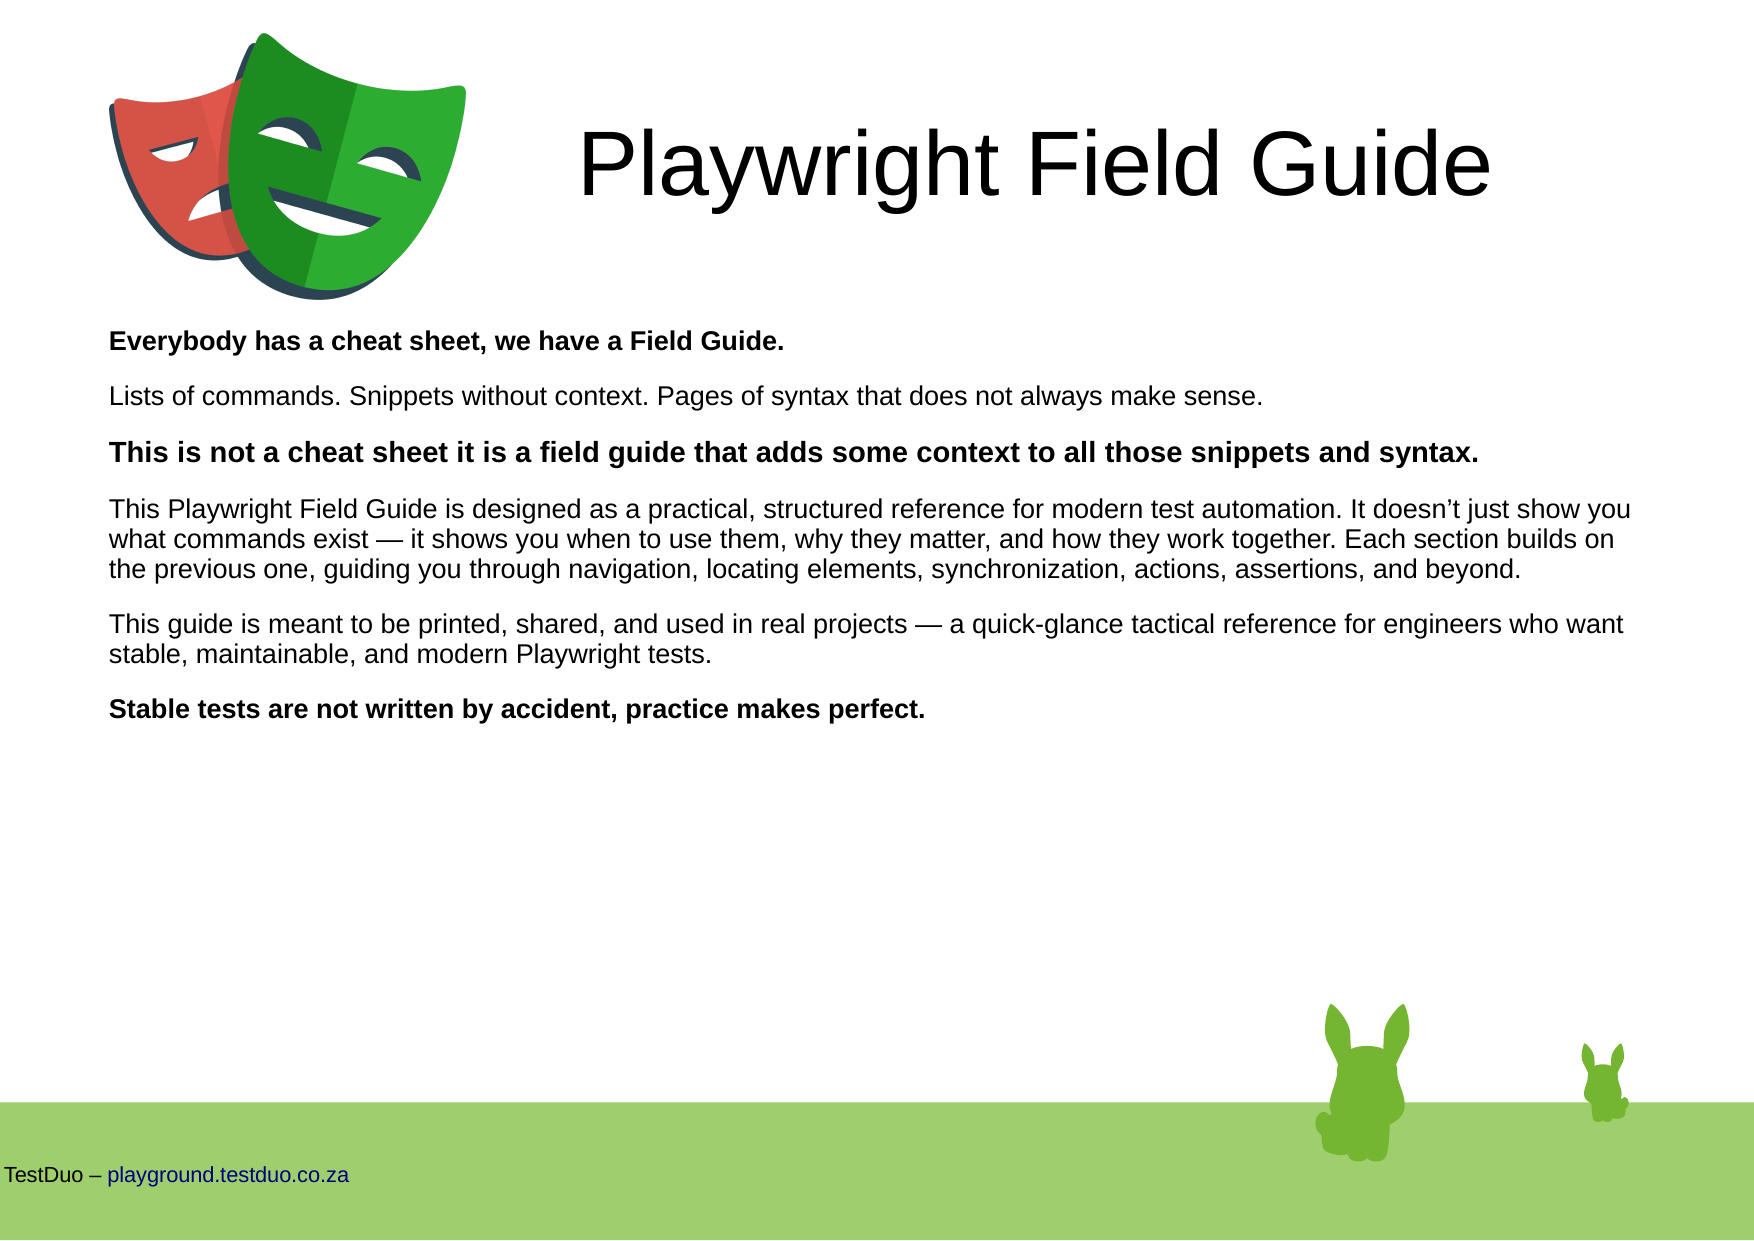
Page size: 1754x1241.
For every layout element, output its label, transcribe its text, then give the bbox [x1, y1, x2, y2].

title Playwright Field Guide [466, 65, 1660, 263]
title TestDuo – playground.testduo.co.za [3, 1150, 826, 1201]
picture [109, 33, 466, 301]
list Everybody has a cheat sheet, we have a Field Guide. Lists of commands. Snippets without context. Pages of syntax that does not always make sense. This is not a cheat sheet it is a field guide that adds some context to all those snippets and syntax. This Playwright Field Guide is designed as a practical, structured reference for modern test automation. It doesn’t just show you what commands exist — it shows you when to use them, why they matter, and how they work together. Each section builds on the previous one, guiding you through navigation, locating elements, synchronization, actions, assertions, and beyond. This guide is meant to be printed, shared, and used in real projects — a quick-glance tactical reference for engineers who want stable, maintainable, and modern Playwright tests. Stable tests are not written by accident, practice makes perfect. [93, 275, 1660, 950]
